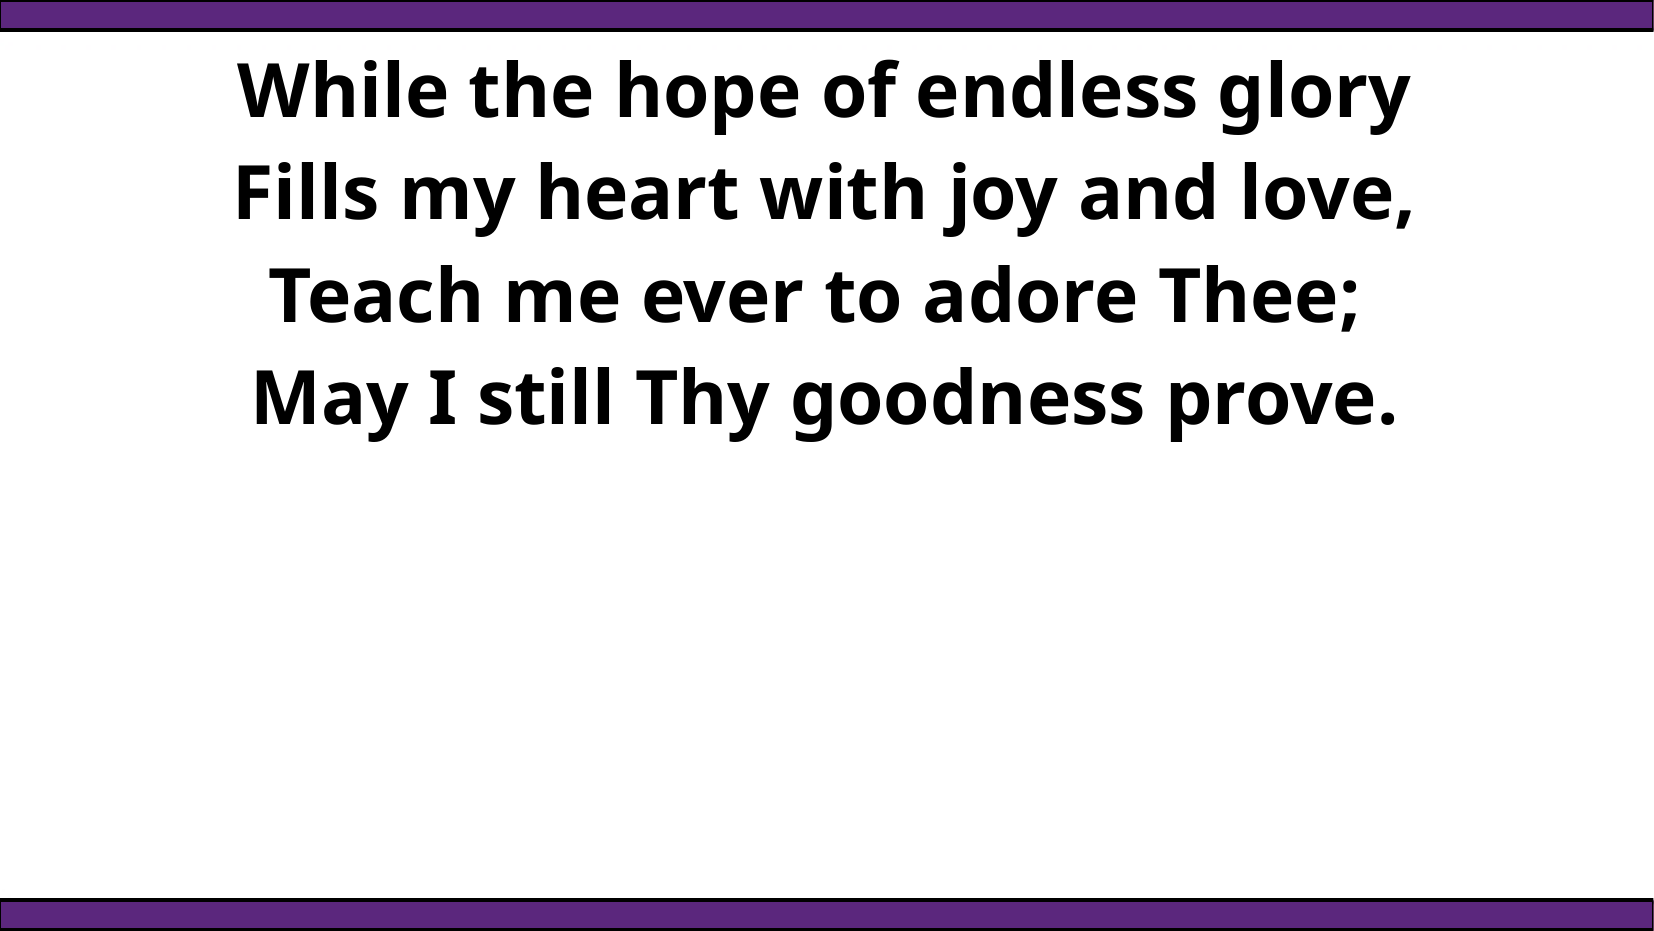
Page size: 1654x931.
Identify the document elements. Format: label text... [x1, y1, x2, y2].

text_box [0, 900, 1654, 931]
text_box [0, 0, 1654, 31]
text_box While the hope of endless glory Fills my heart with joy and love, Teach me ever to adore Thee; May I still Thy goodness prove. [60, 30, 1591, 445]
picture [0, 31, 1654, 900]
